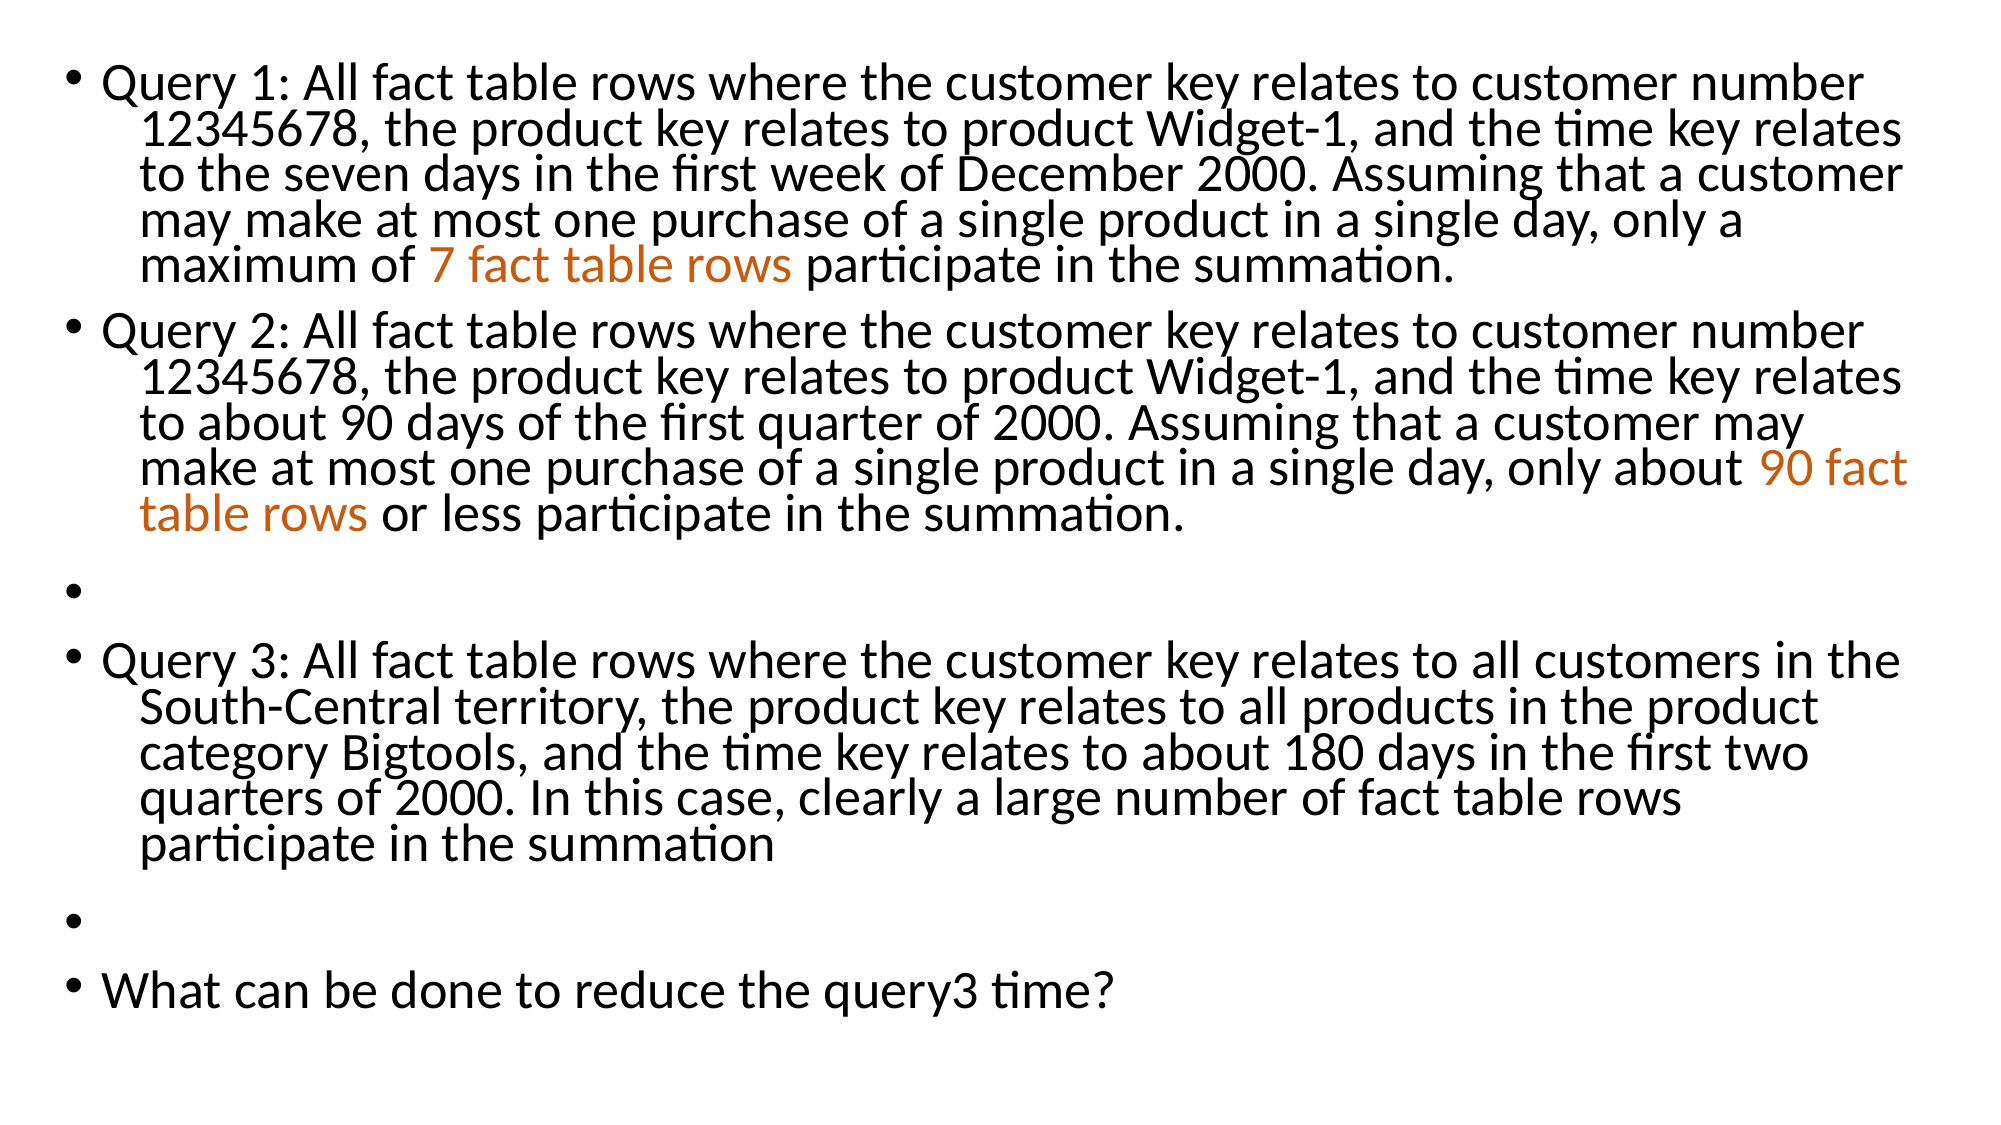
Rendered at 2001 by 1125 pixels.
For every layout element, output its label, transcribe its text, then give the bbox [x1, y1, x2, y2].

list Query 1: All fact table rows where the customer key relates to customer number 12345678, the product key relates to product Widget-1, and the time key relates to the seven days in the first week of December 2000. Assuming that a customer may make at most one purchase of a single product in a single day, only a maximum of 7 fact table rows participate in the summation. Query 2: All fact table rows where the customer key relates to customer number 12345678, the product key relates to product Widget-1, and the time key relates to about 90 days of the first quarter of 2000. Assuming that a customer may make at most one purchase of a single product in a single day, only about 90 fact table rows or less participate in the summation. Query 3: All fact table rows where the customer key relates to all customers in the South-Central territory, the product key relates to all products in the product category Bigtools, and the time key relates to about 180 days in the first two quarters of 2000. In this case, clearly a large number of fact table rows participate in the summation What can be done to reduce the query3 time? [49, 56, 1943, 1051]
